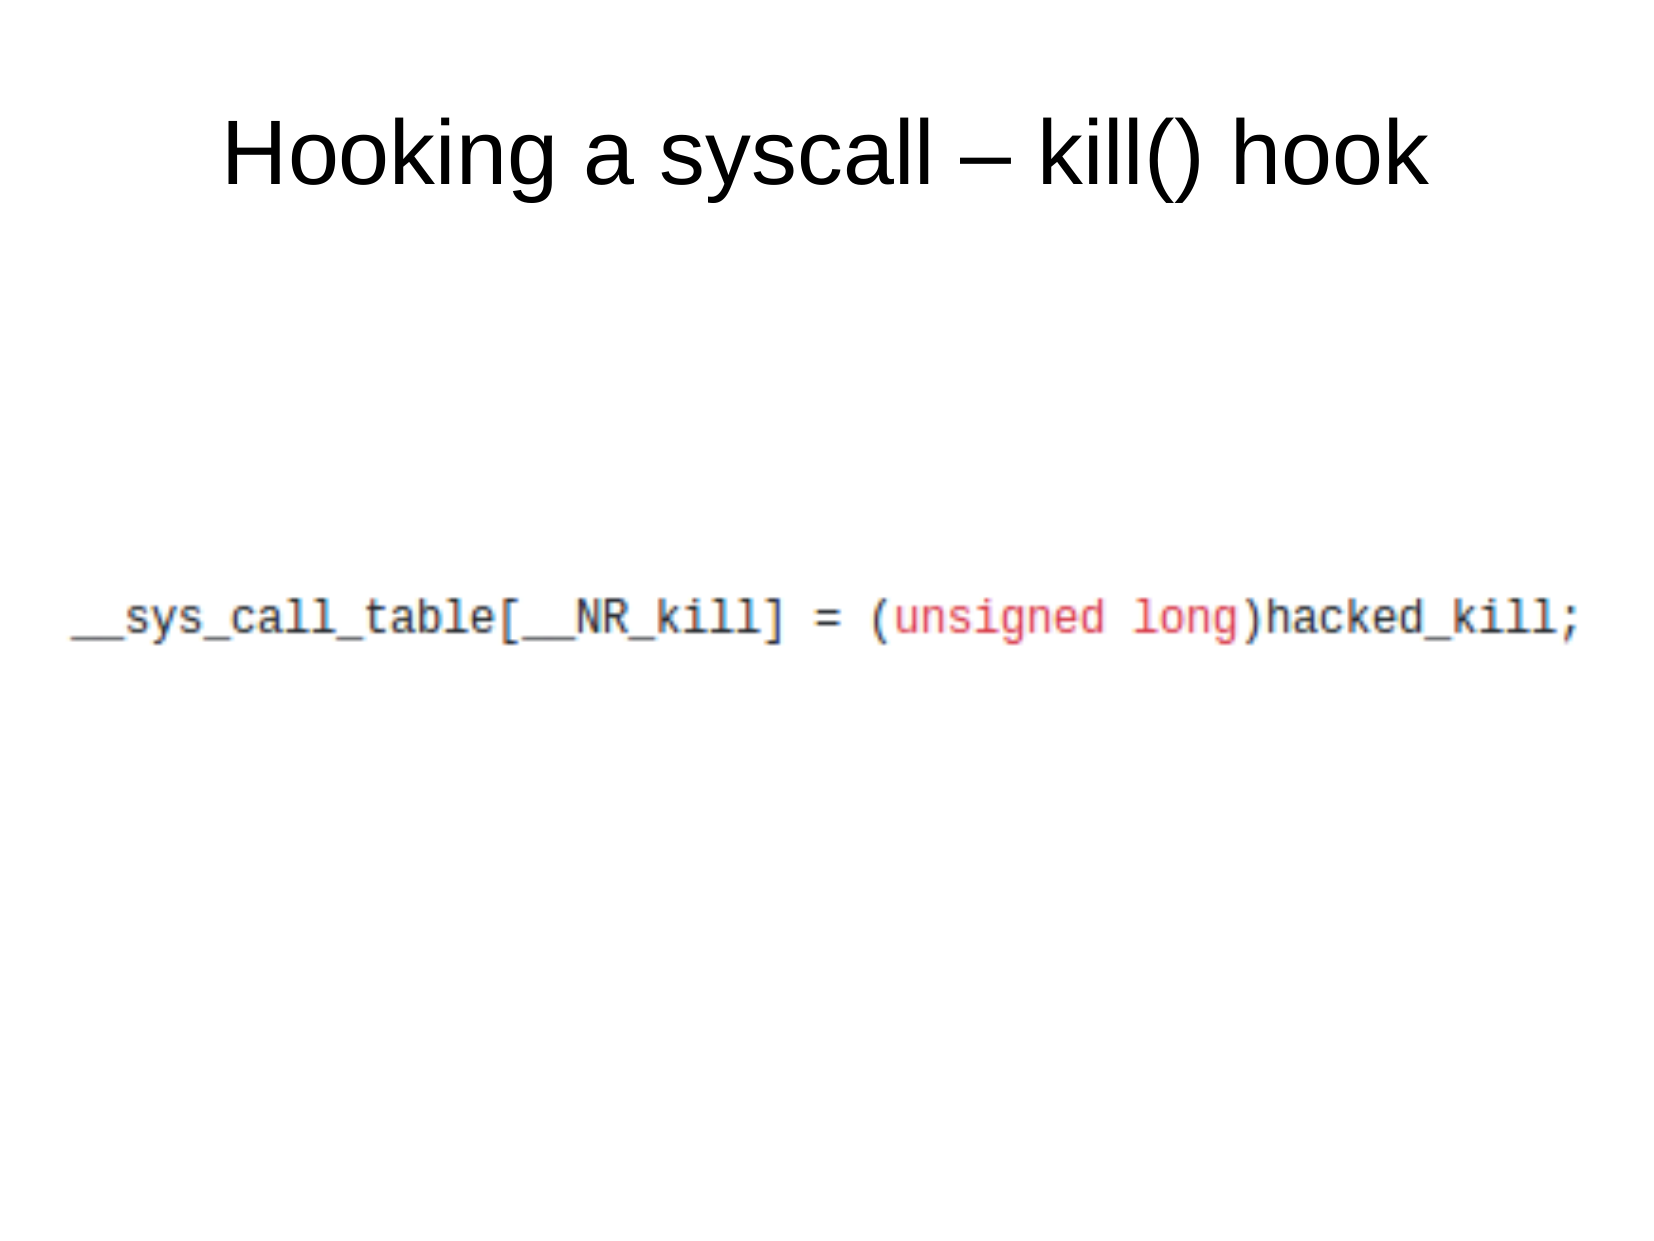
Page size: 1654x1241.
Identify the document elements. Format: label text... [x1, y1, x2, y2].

picture [57, 573, 1600, 661]
title Hooking a syscall – kill() hook [82, 49, 1571, 257]
